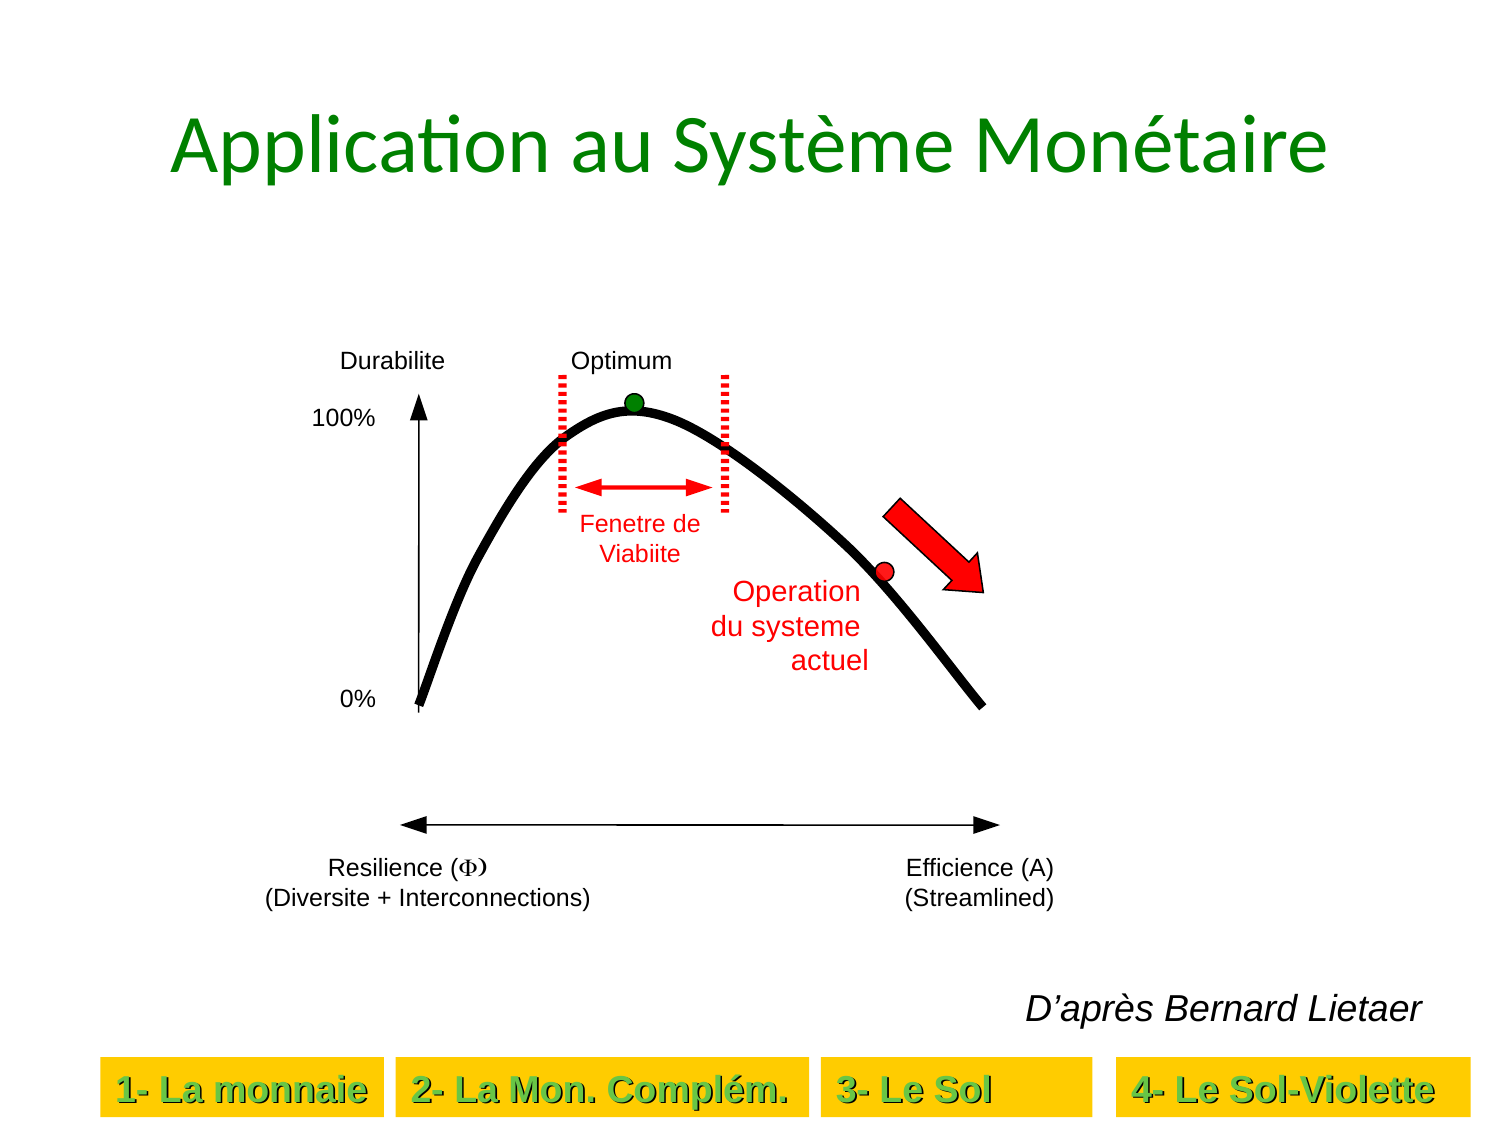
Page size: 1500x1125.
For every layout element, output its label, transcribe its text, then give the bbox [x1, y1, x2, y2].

text_box Resilience (F) Efficience (A) (Diversite + Interconnections) (Streamlined) [249, 843, 1201, 938]
text_box [883, 498, 984, 593]
text_box [624, 393, 644, 413]
text_box Durabilite Optimum [324, 337, 850, 394]
text_box 0% [324, 675, 400, 732]
text_box Operation du systeme actuel [695, 564, 884, 685]
text_box D’après Bernard Lietaer [1009, 976, 1437, 1037]
text_box Fenetre de Viabiite [564, 500, 717, 575]
text_box 100% [287, 393, 400, 451]
title Application au Système Monétaire [75, 45, 1426, 233]
text_box [879, 562, 894, 582]
